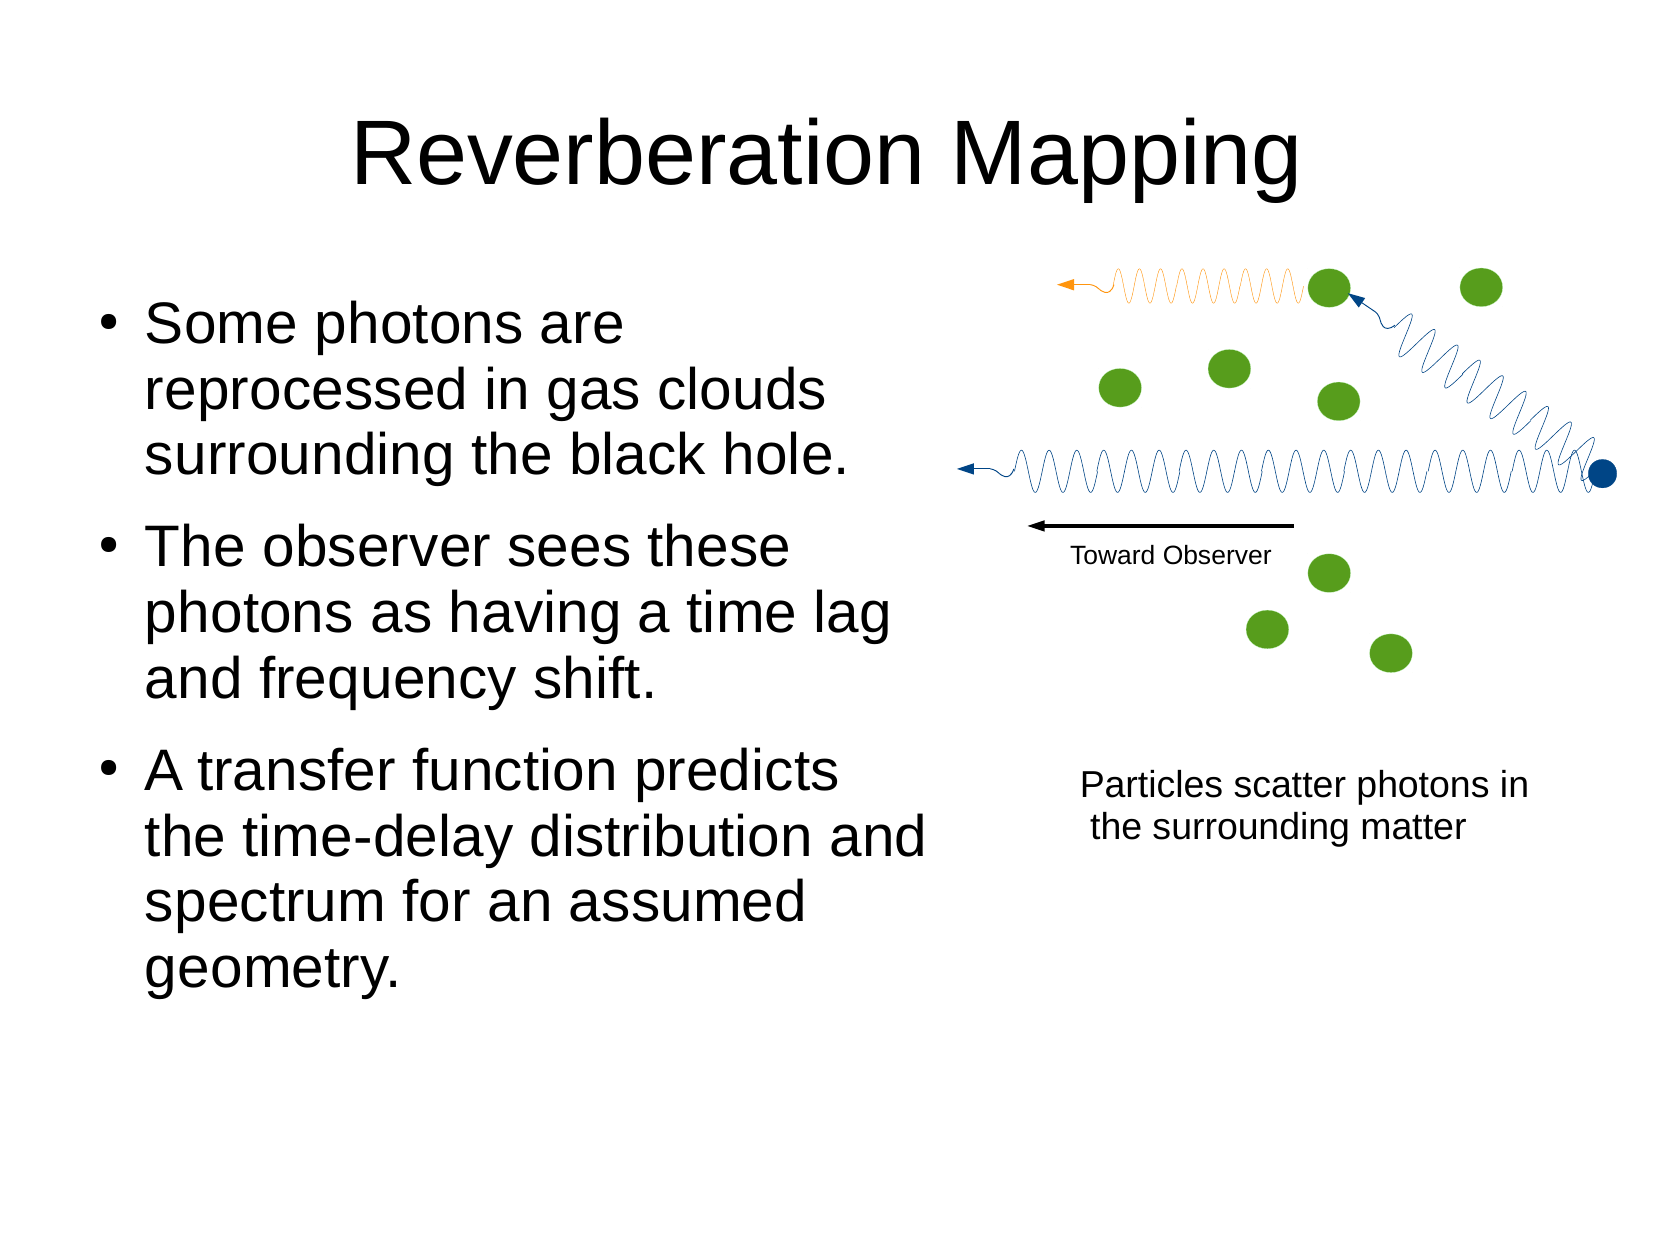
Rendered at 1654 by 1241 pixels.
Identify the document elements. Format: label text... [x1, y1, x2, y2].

title Reverberation Mapping [82, 49, 1571, 257]
chart [956, 255, 1617, 736]
list Some photons are reprocessed in gas clouds surrounding the black hole. The observer sees these photons as having a time lag and frequency shift. A transfer function predicts the time-delay distribution and spectrum for an assumed geometry. [82, 290, 931, 1010]
text_box Particles scatter photons in the surrounding matter [1065, 756, 1545, 856]
